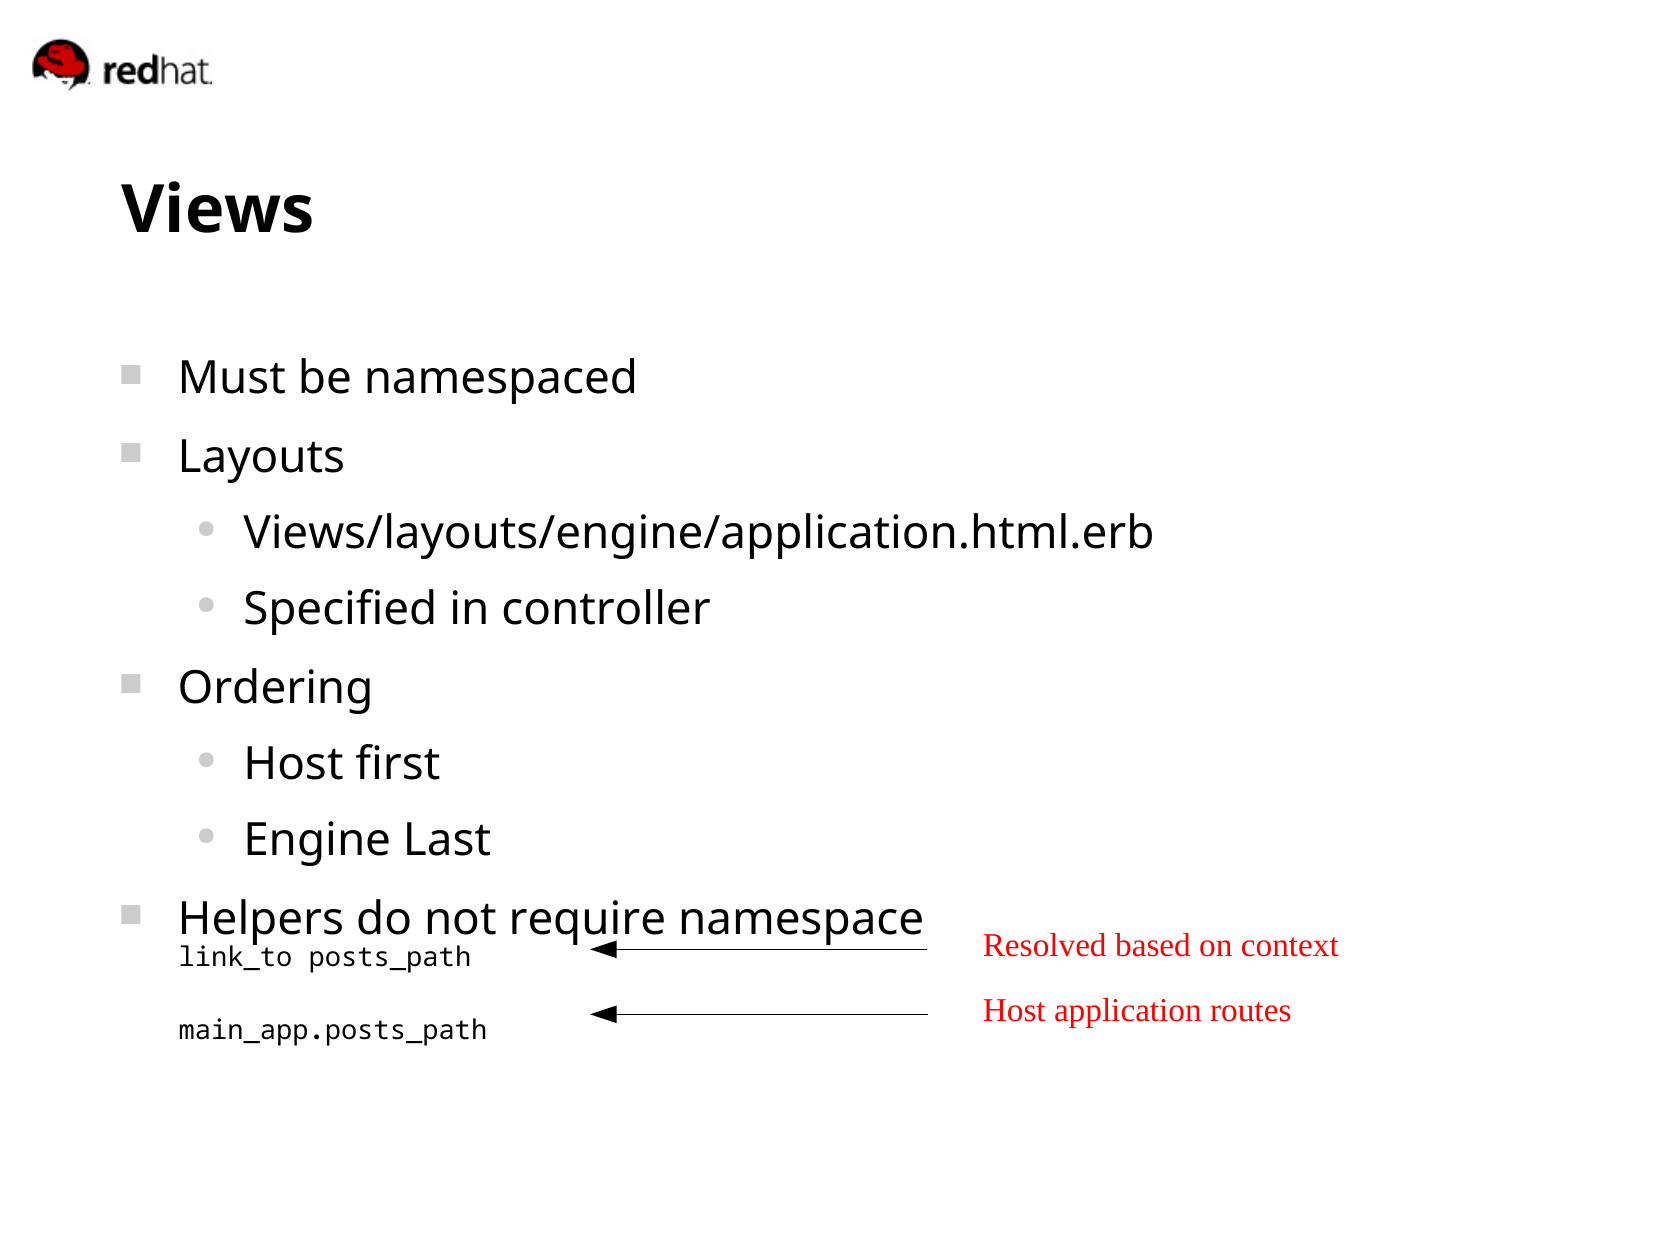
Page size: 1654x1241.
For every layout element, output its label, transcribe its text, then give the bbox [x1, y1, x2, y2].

text_box Host application routes [982, 991, 1502, 1032]
text_box Resolved based on context [982, 926, 1502, 967]
picture [31, 37, 212, 98]
text_box link_to posts_path main_app.posts_path [178, 937, 488, 1032]
list Must be namespaced Layouts Views/layouts/engine/application.html.erb Specified in controller Ordering Host first Engine Last Helpers do not require namespace [121, 344, 1534, 1127]
title Views [121, 102, 1534, 310]
